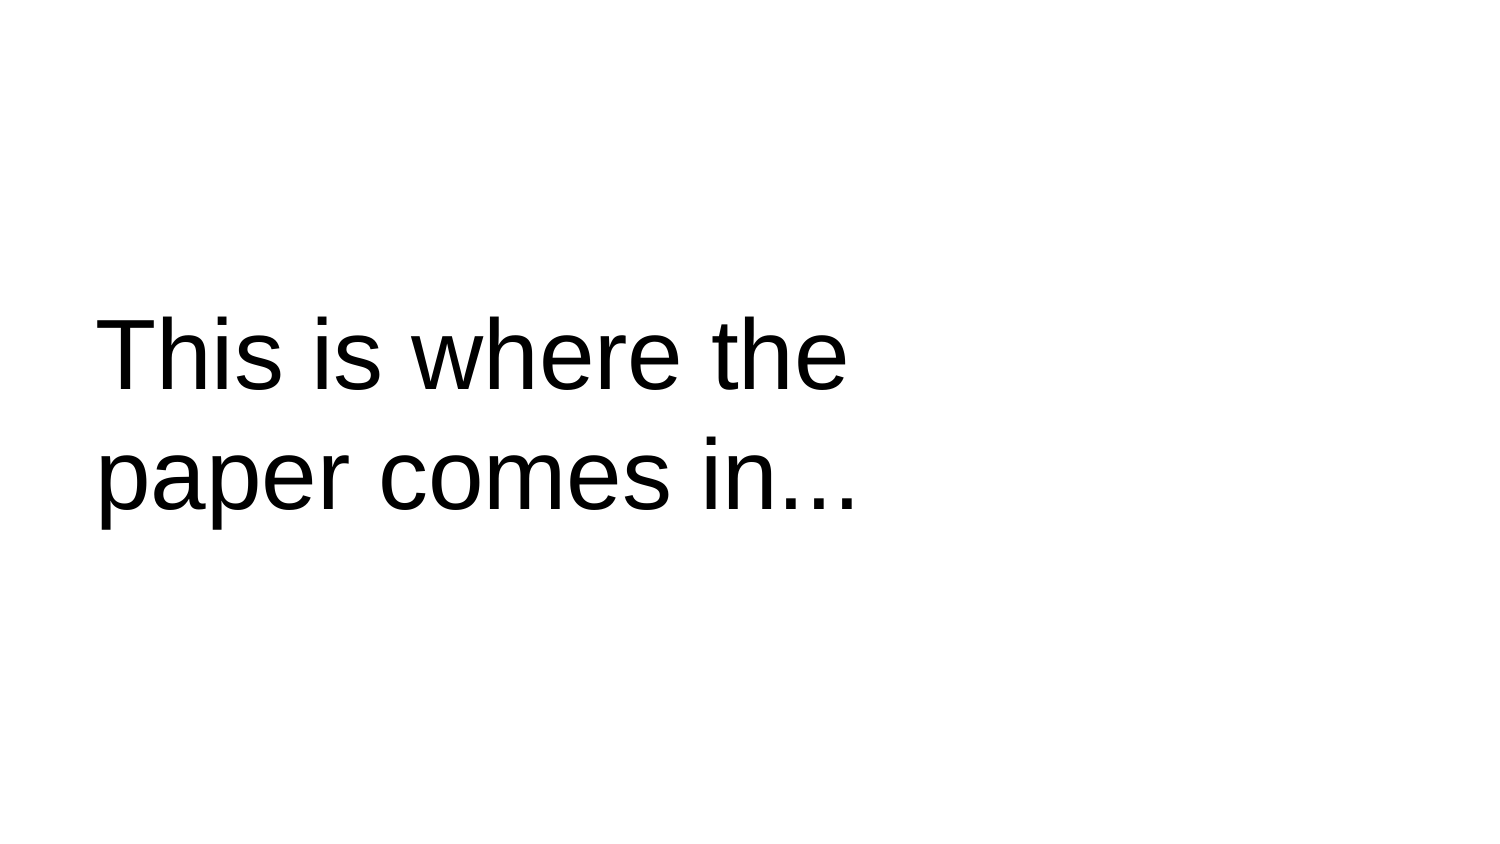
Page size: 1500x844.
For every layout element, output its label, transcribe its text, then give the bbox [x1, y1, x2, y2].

title This is where the paper comes in... [80, 73, 1125, 745]
